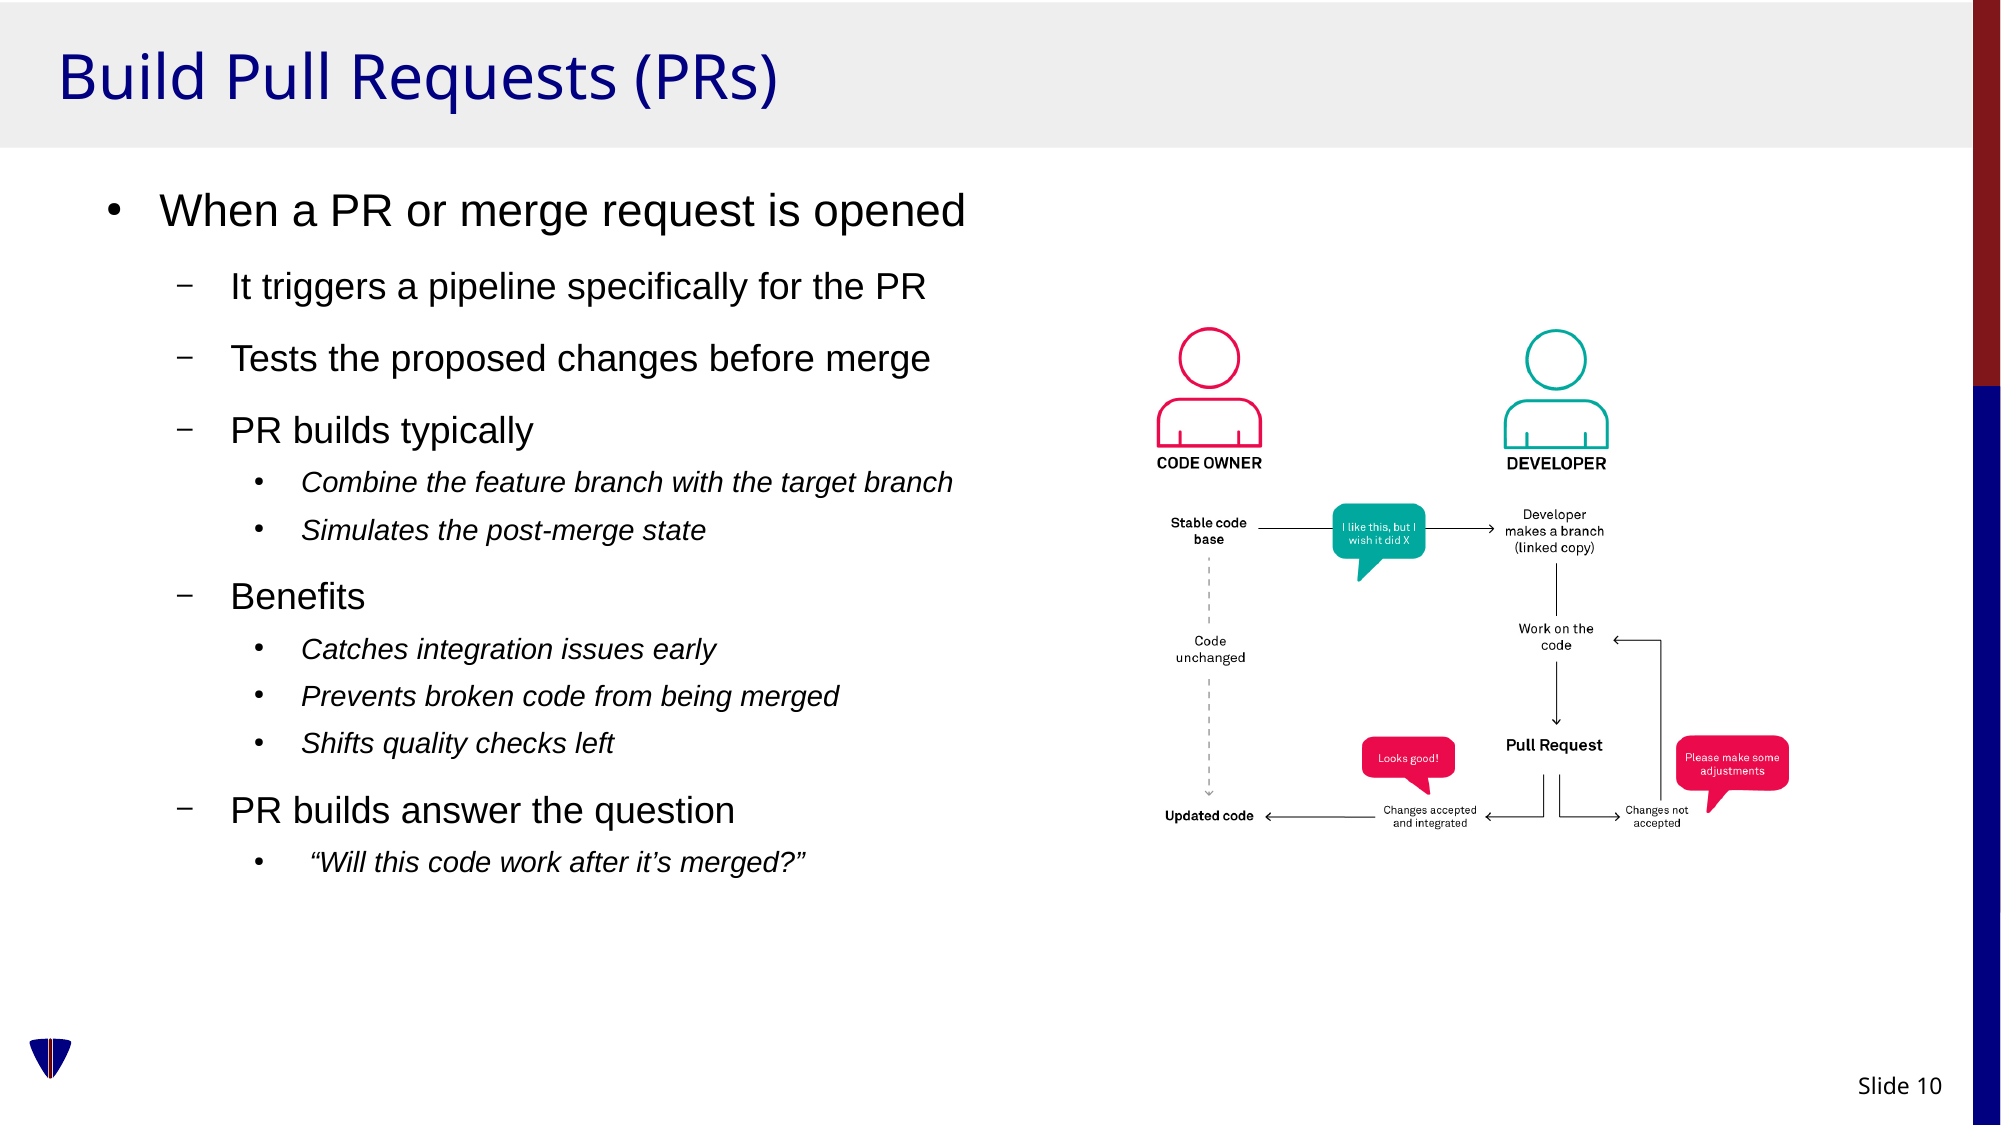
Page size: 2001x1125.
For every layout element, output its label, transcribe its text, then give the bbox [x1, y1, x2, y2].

picture [1151, 295, 1789, 864]
list When a PR or merge request is opened It triggers a pipeline specifically for the PR Tests the proposed changes before merge PR builds typically Combine the feature branch with the target branch Simulates the post-merge state Benefits Catches integration issues early Prevents broken code from being merged Shifts quality checks left PR builds answer the question “Will this code work after it’s merged?” [88, 177, 975, 1034]
title Build Pull Requests (PRs) [0, 2, 1973, 148]
